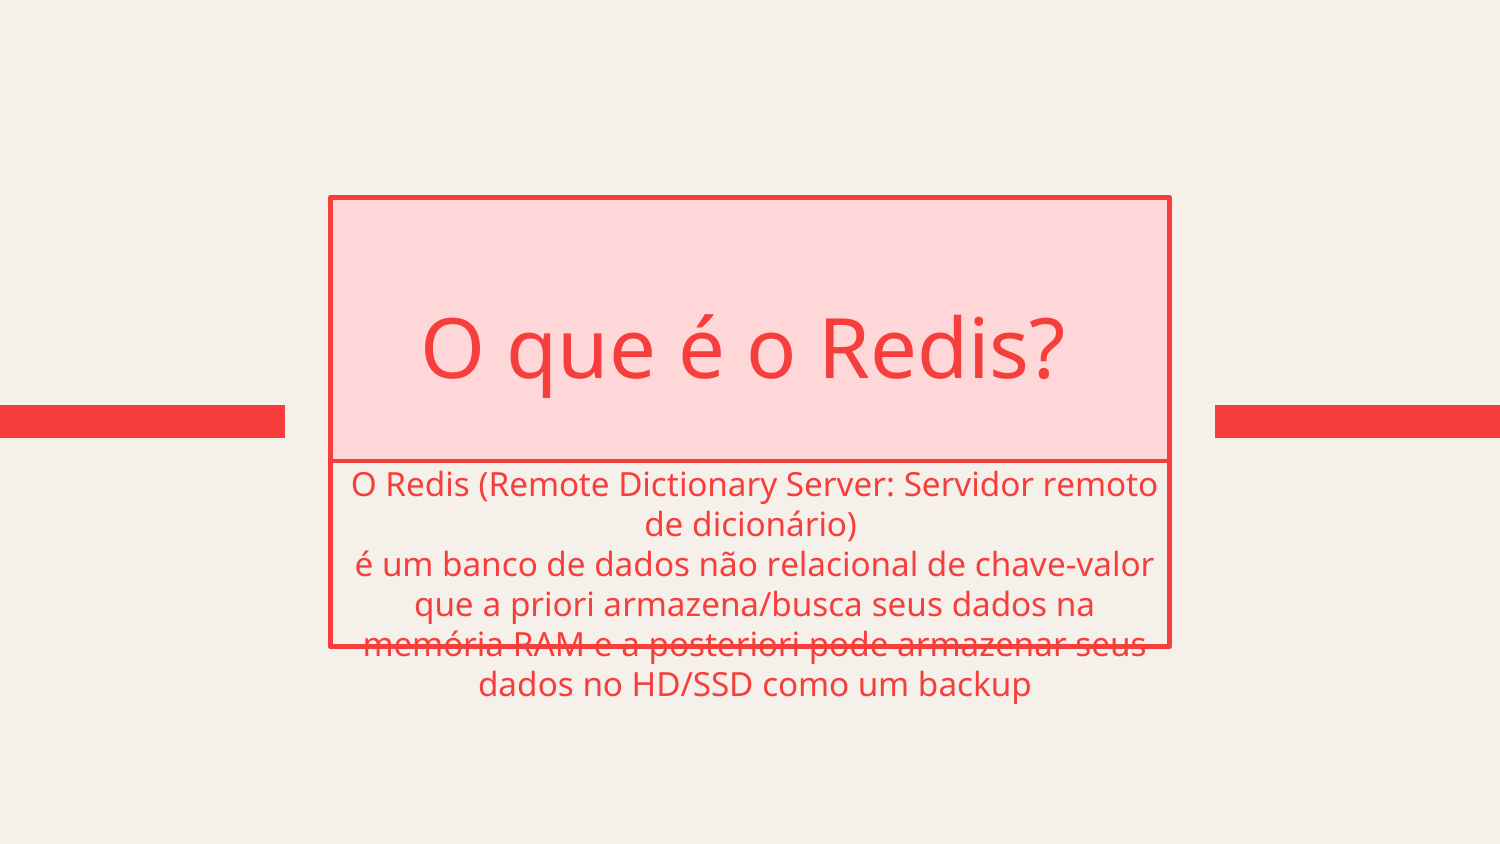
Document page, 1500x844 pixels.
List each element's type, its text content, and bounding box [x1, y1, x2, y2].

subtitle O Redis (Remote Dictionary Server: Servidor remoto de dicionário) é um banco de dados não relacional de chave-valor que a priori armazena/busca seus dados na memória RAM e a posteriori pode armazenar seus dados no HD/SSD como um backup [340, 463, 1171, 640]
title O que é o Redis? [385, 292, 1102, 399]
